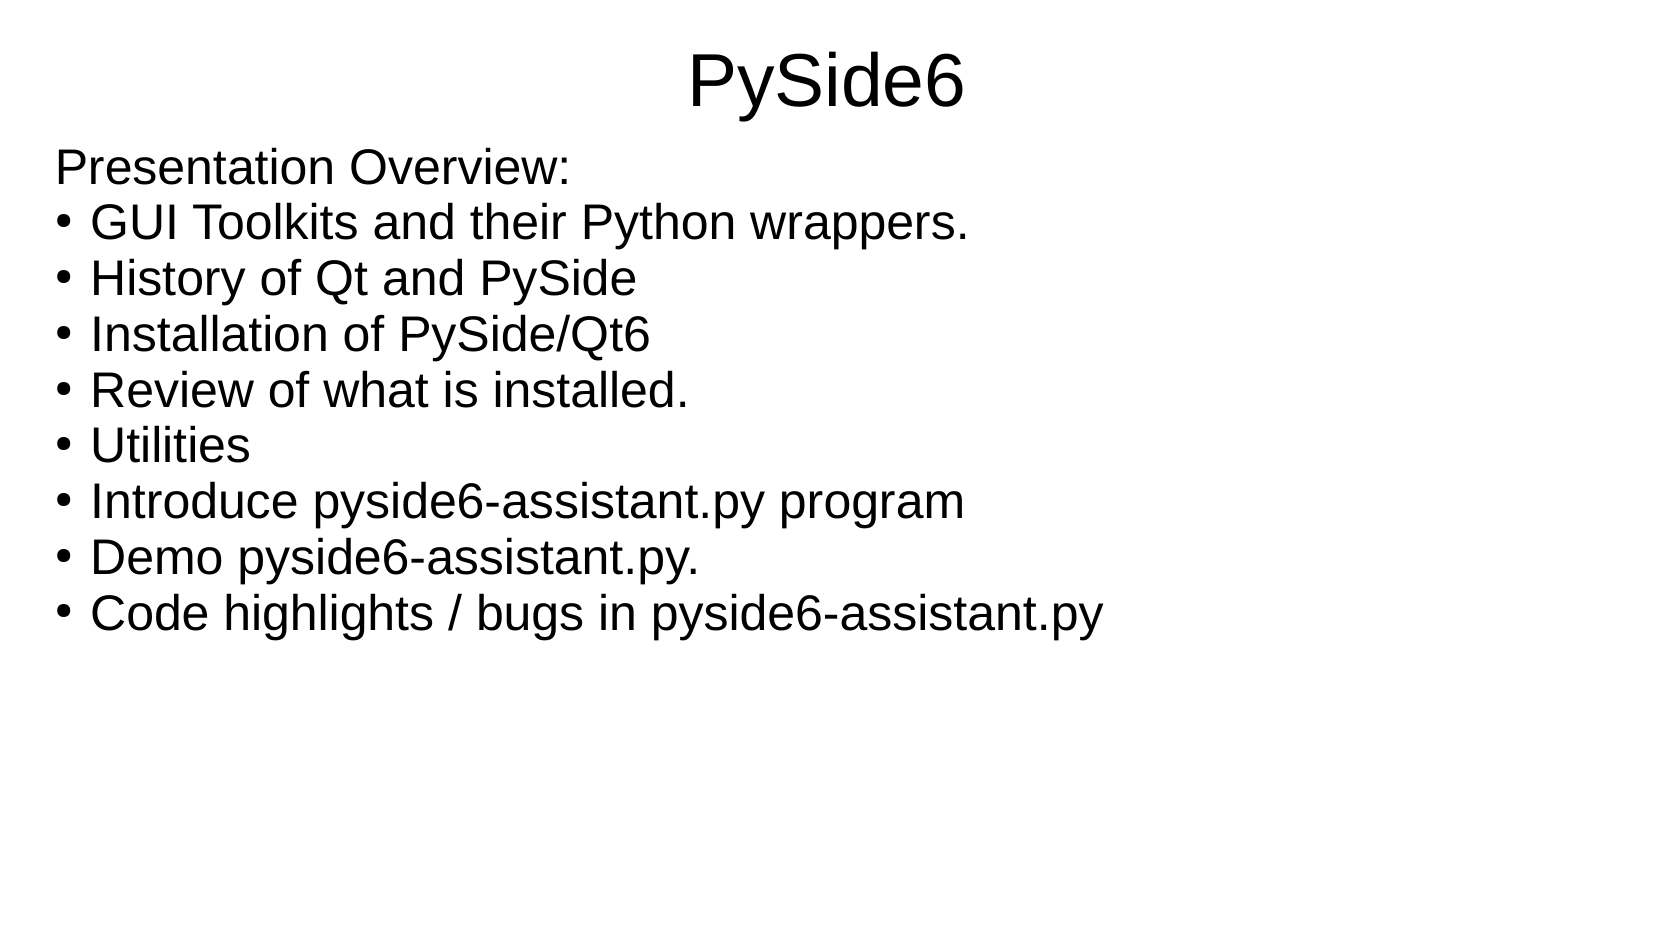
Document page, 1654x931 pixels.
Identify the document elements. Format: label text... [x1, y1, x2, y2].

title PySide6 [82, 37, 1571, 125]
text_box Presentation Overview: GUI Toolkits and their Python wrappers. History of Qt and PySide Installation of PySide/Qt6 Review of what is installed. Utilities Introduce pyside6-assistant.py program Demo pyside6-assistant.py. Code highlights / bugs in pyside6-assistant.py [54, 138, 1543, 641]
